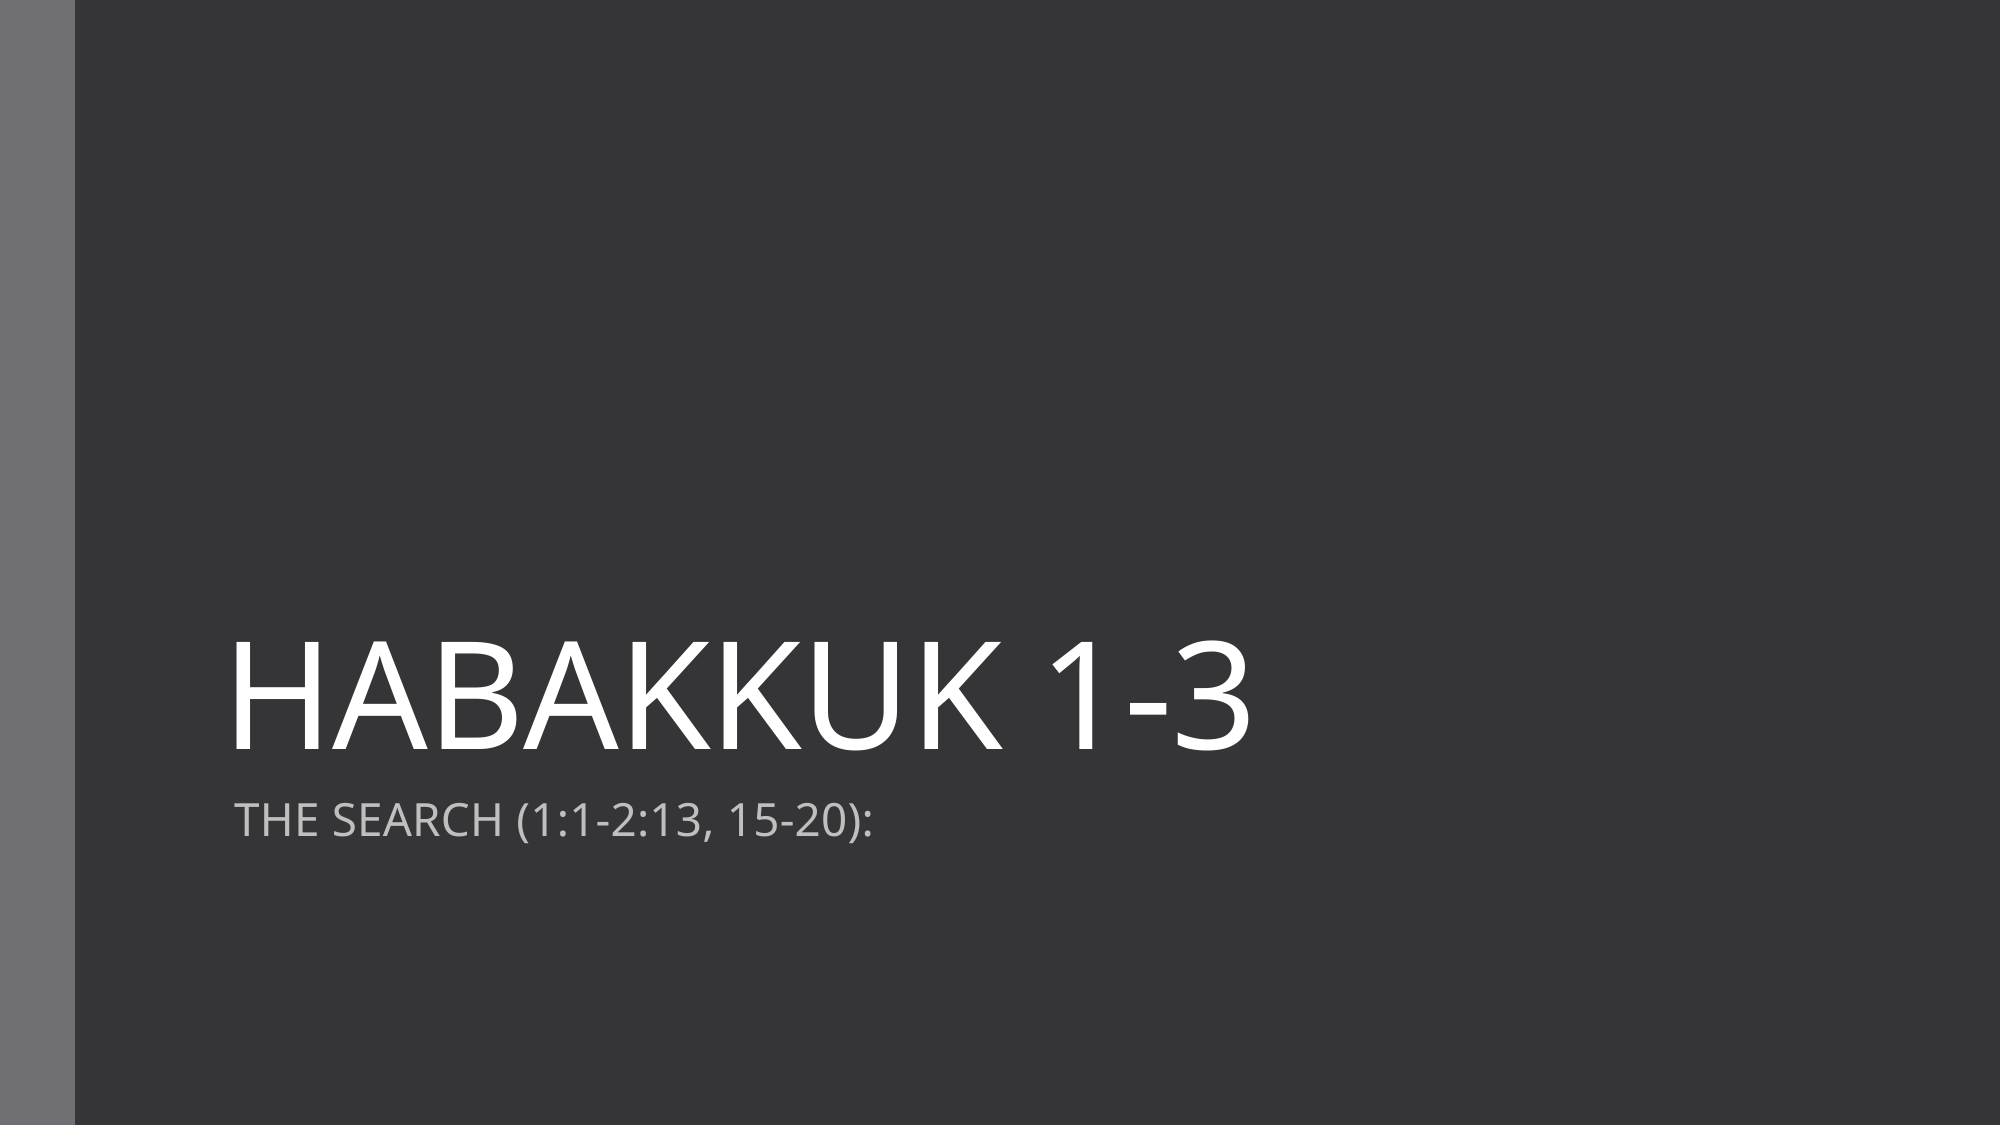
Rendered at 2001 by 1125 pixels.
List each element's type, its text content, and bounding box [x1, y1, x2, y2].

subtitle THE SEARCH (1:1-2:13, 15-20): [206, 787, 1752, 1066]
title HABAKKUK 1-3 [206, 124, 1752, 787]
